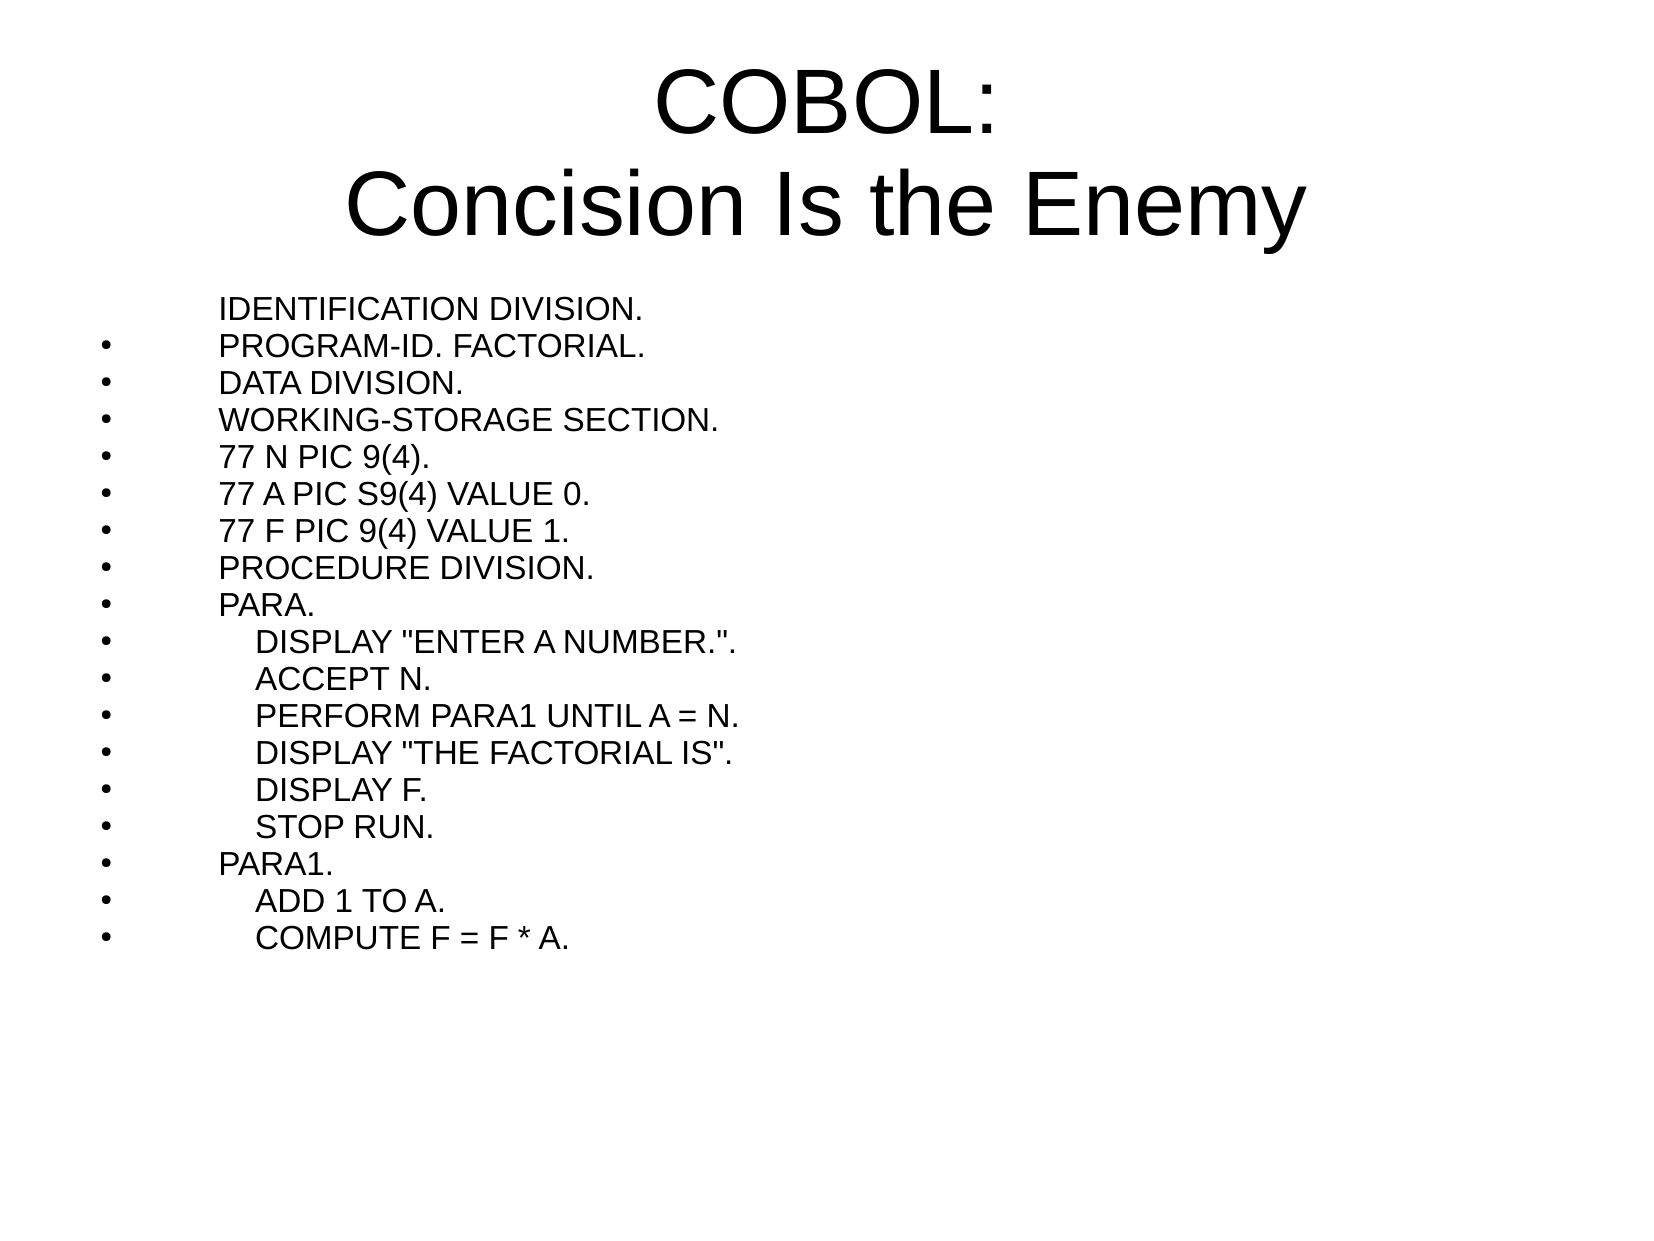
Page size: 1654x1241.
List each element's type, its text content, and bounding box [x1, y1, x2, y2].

title COBOL: Concision Is the Enemy [82, 49, 1571, 257]
list IDENTIFICATION DIVISION. PROGRAM-ID. FACTORIAL. DATA DIVISION. WORKING-STORAGE SECTION. 77 N PIC 9(4). 77 A PIC S9(4) VALUE 0. 77 F PIC 9(4) VALUE 1. PROCEDURE DIVISION. PARA. DISPLAY "ENTER A NUMBER.". ACCEPT N. PERFORM PARA1 UNTIL A = N. DISPLAY "THE FACTORIAL IS". DISPLAY F. STOP RUN. PARA1. ADD 1 TO A. COMPUTE F = F * A. [82, 290, 793, 1111]
